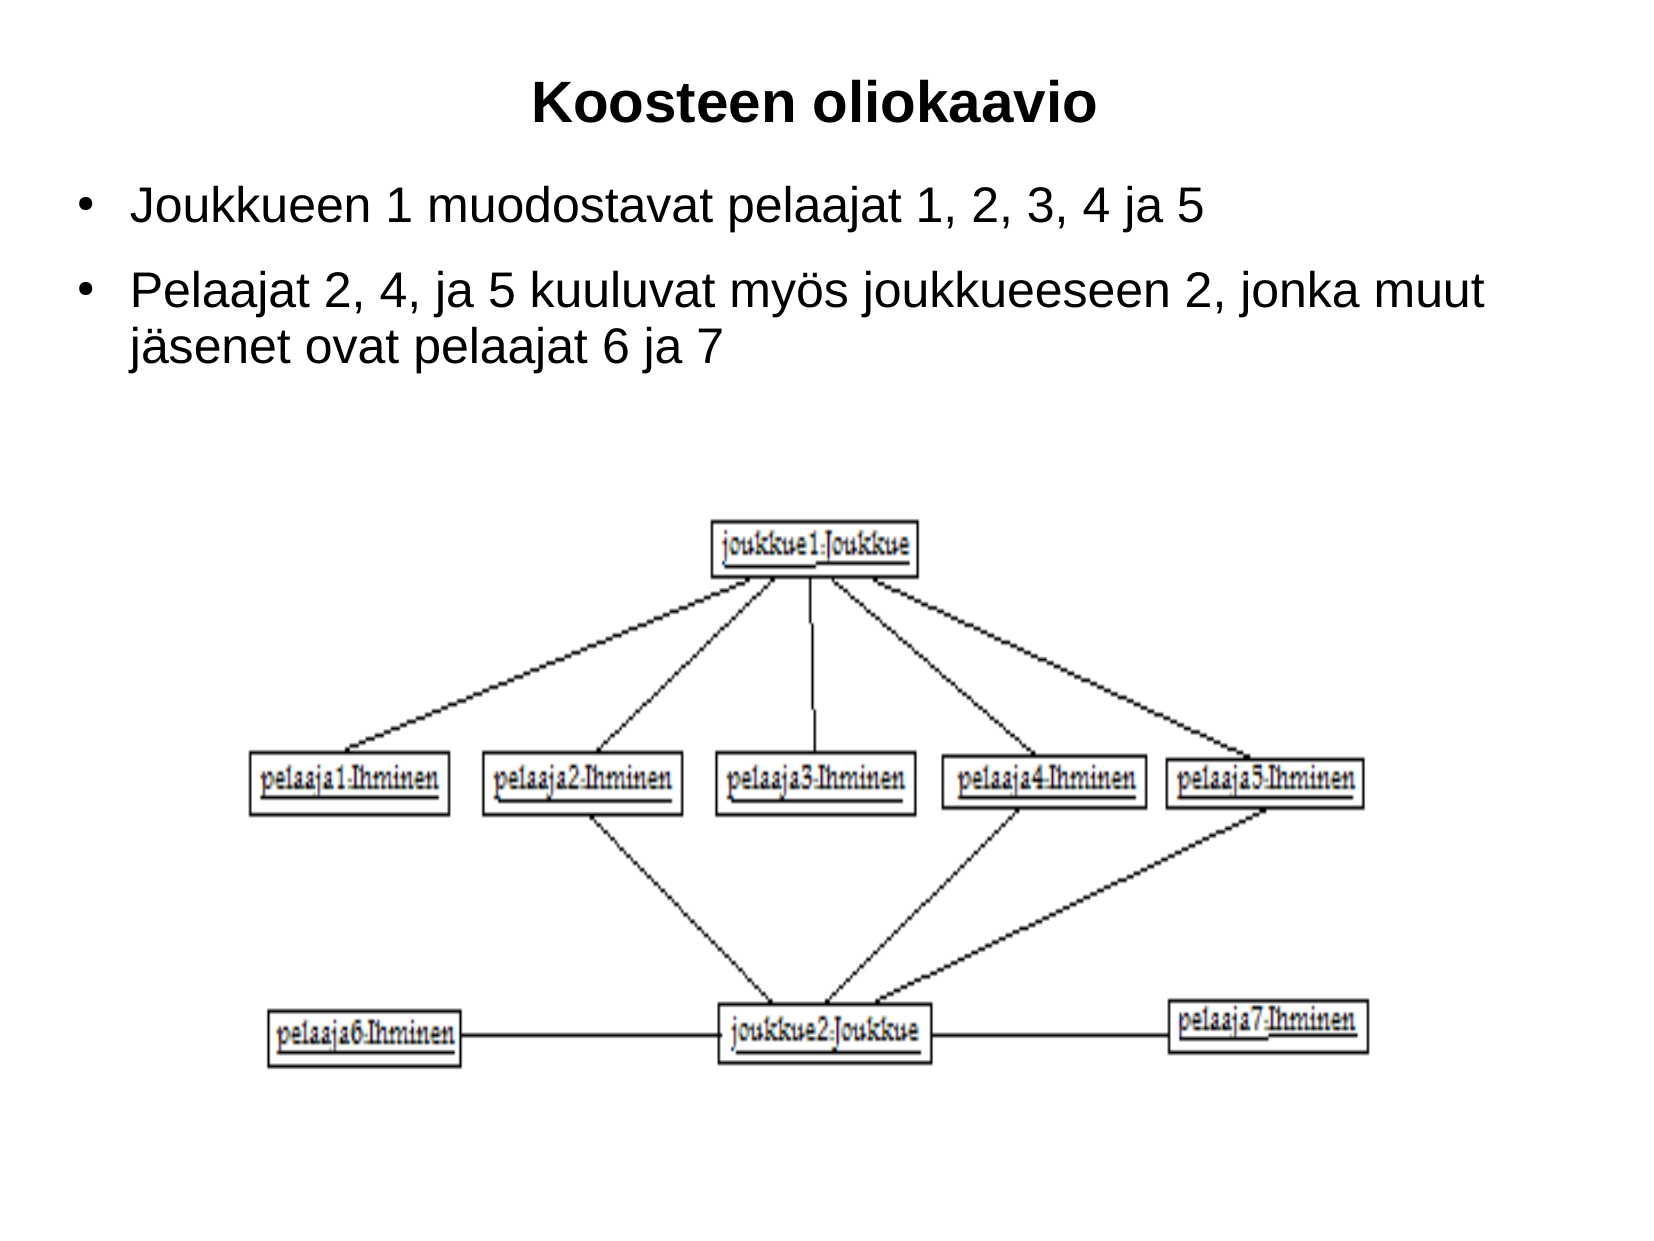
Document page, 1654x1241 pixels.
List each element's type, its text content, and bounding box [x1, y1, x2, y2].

picture [236, 442, 1388, 1152]
list Joukkueen 1 muodostavat pelaajat 1, 2, 3, 4 ja 5 Pelaajat 2, 4, ja 5 kuuluvat myös joukkueeseen 2, jonka muut jäsenet ovat pelaajat 6 ja 7 [59, 177, 1565, 1099]
title Koosteen oliokaavio [59, 56, 1571, 148]
